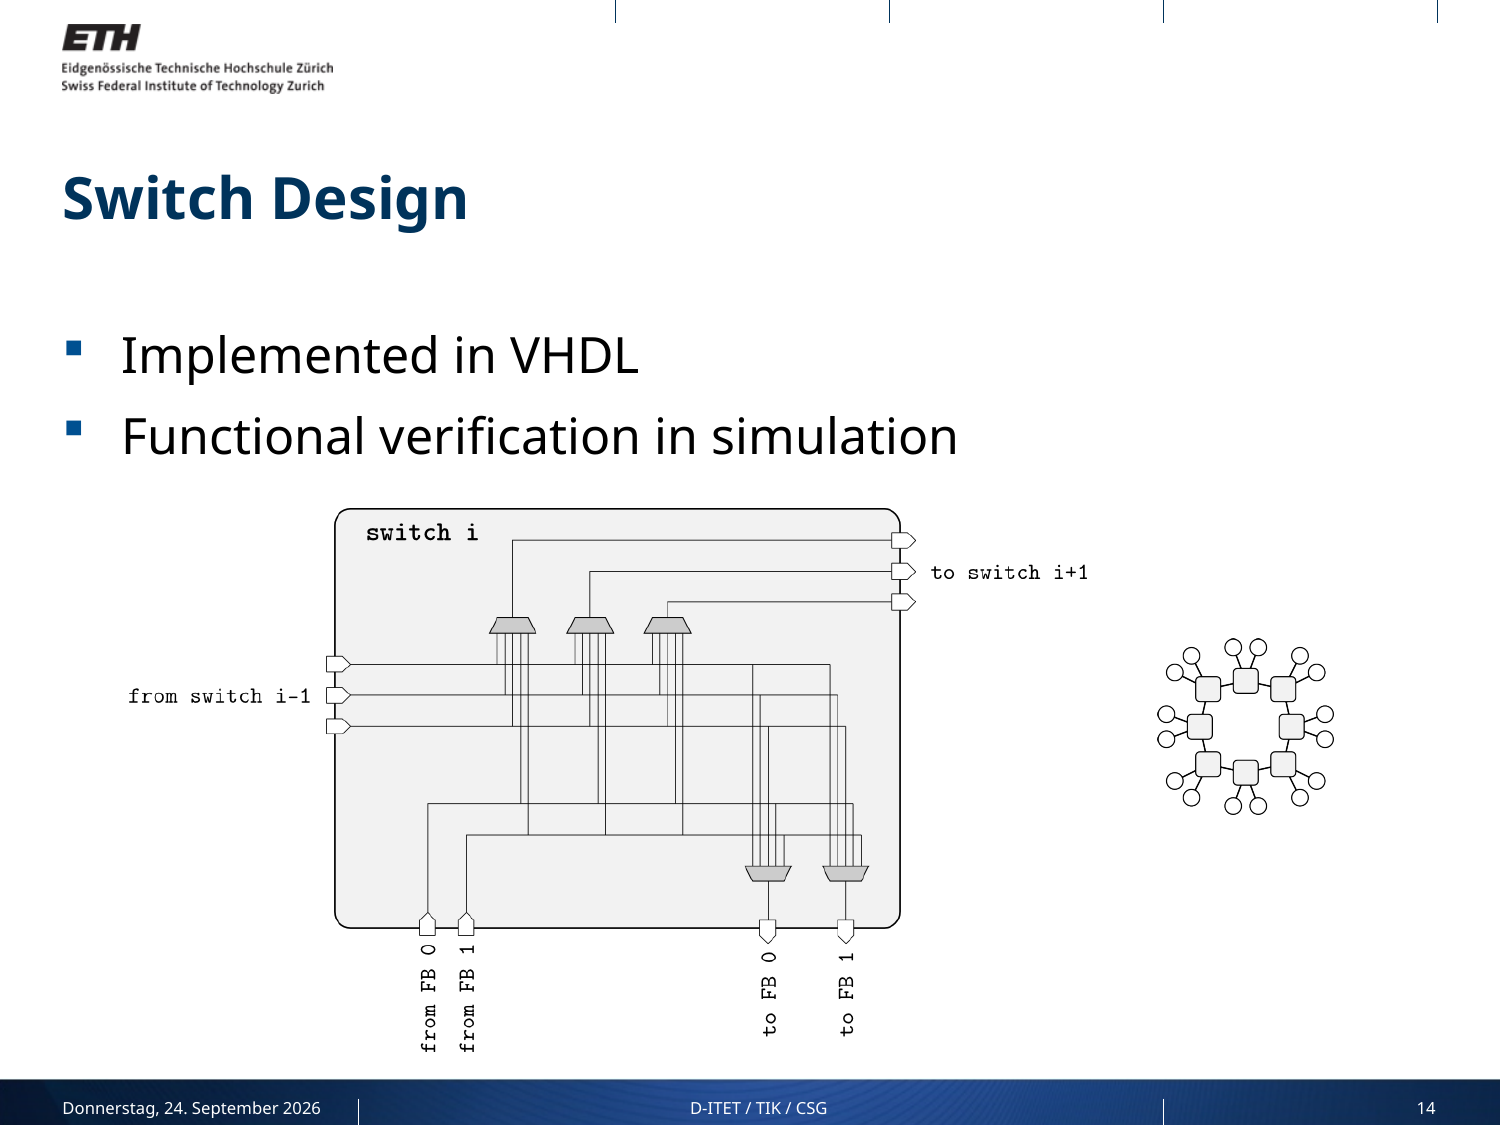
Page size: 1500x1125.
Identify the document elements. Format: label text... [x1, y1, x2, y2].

picture [129, 508, 1087, 1052]
picture [1157, 638, 1334, 815]
picture [62, 24, 333, 94]
picture [0, 1078, 1500, 1125]
title Switch Design [62, 157, 1438, 296]
list Implemented in VHDL Functional verification in simulation [62, 319, 1438, 1067]
